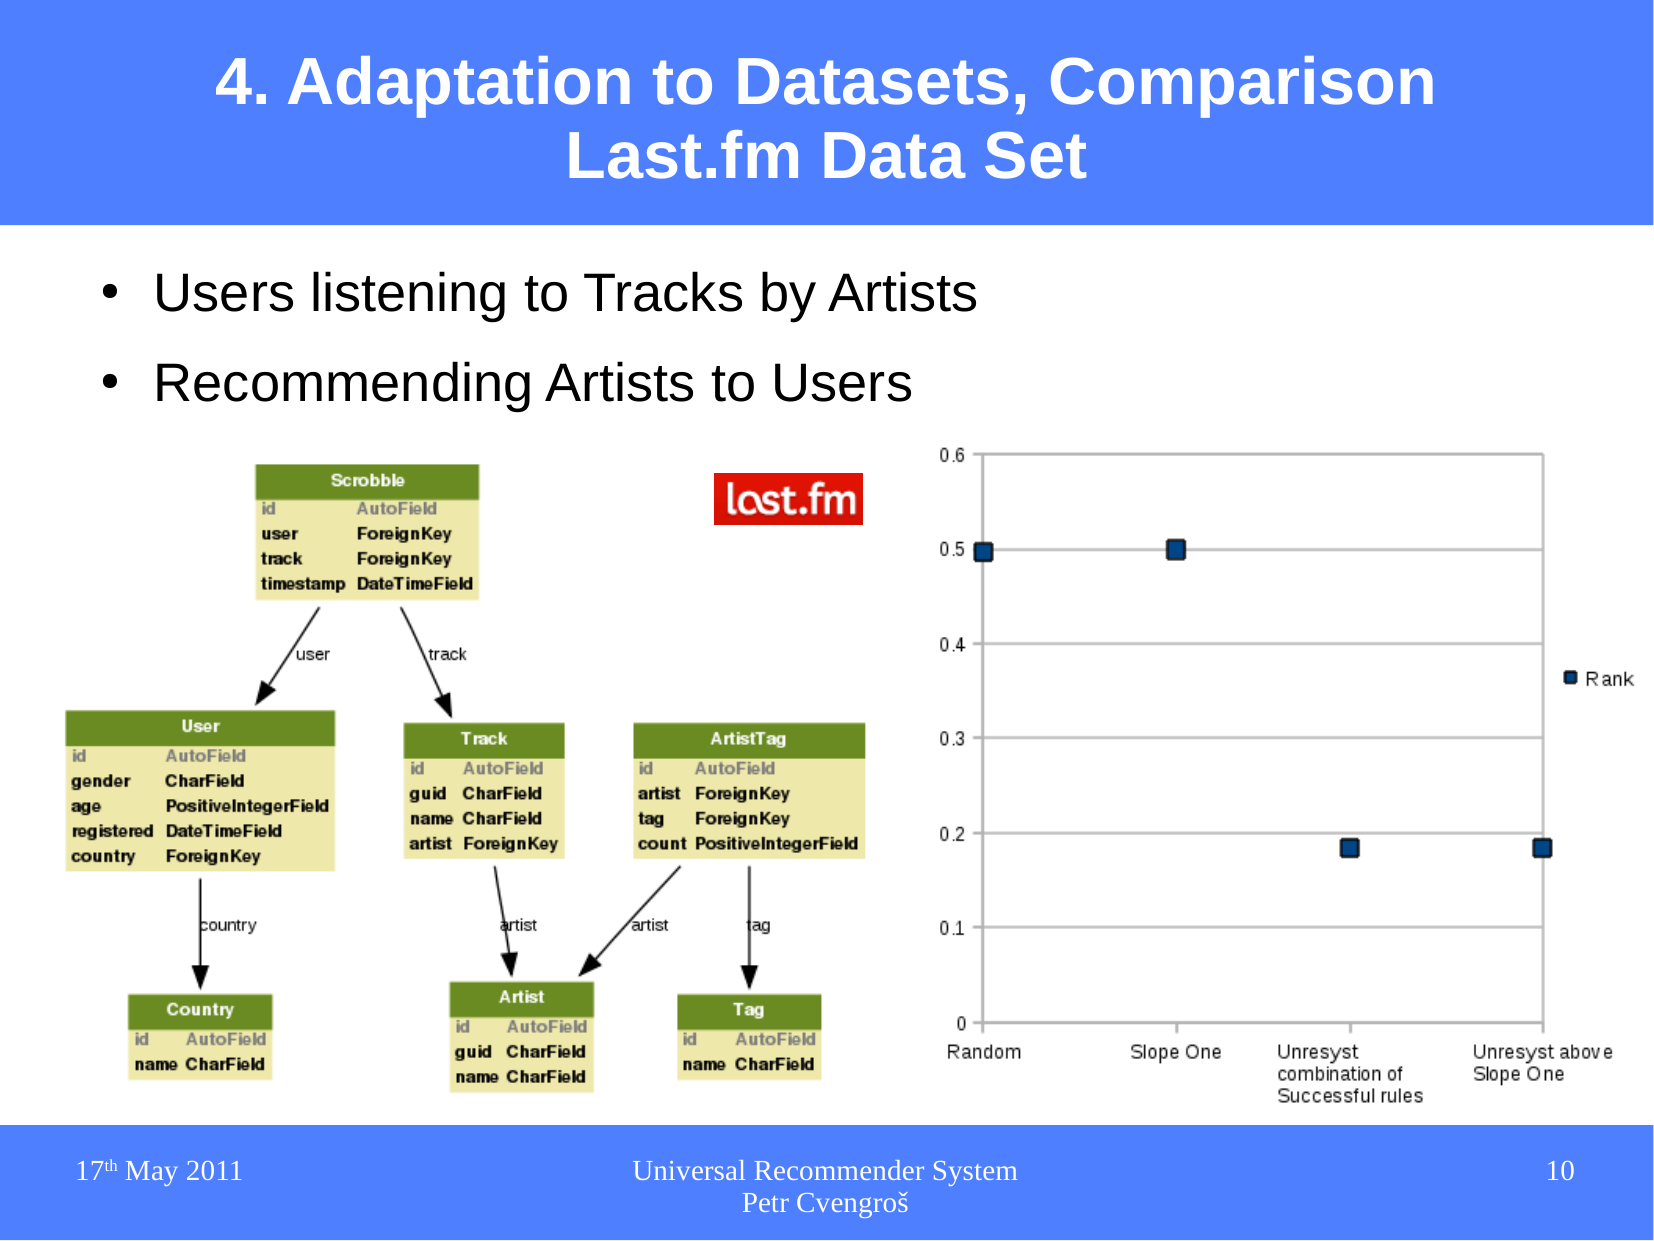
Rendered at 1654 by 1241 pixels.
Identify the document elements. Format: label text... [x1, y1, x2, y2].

picture [42, 449, 889, 1108]
list Users listening to Tracks by Artists Recommending Artists to Users [82, 262, 1571, 1094]
picture [714, 473, 863, 526]
picture [925, 434, 1642, 1120]
title 4. Adaptation to Datasets, Comparison Last.fm Data Set [82, 32, 1571, 205]
